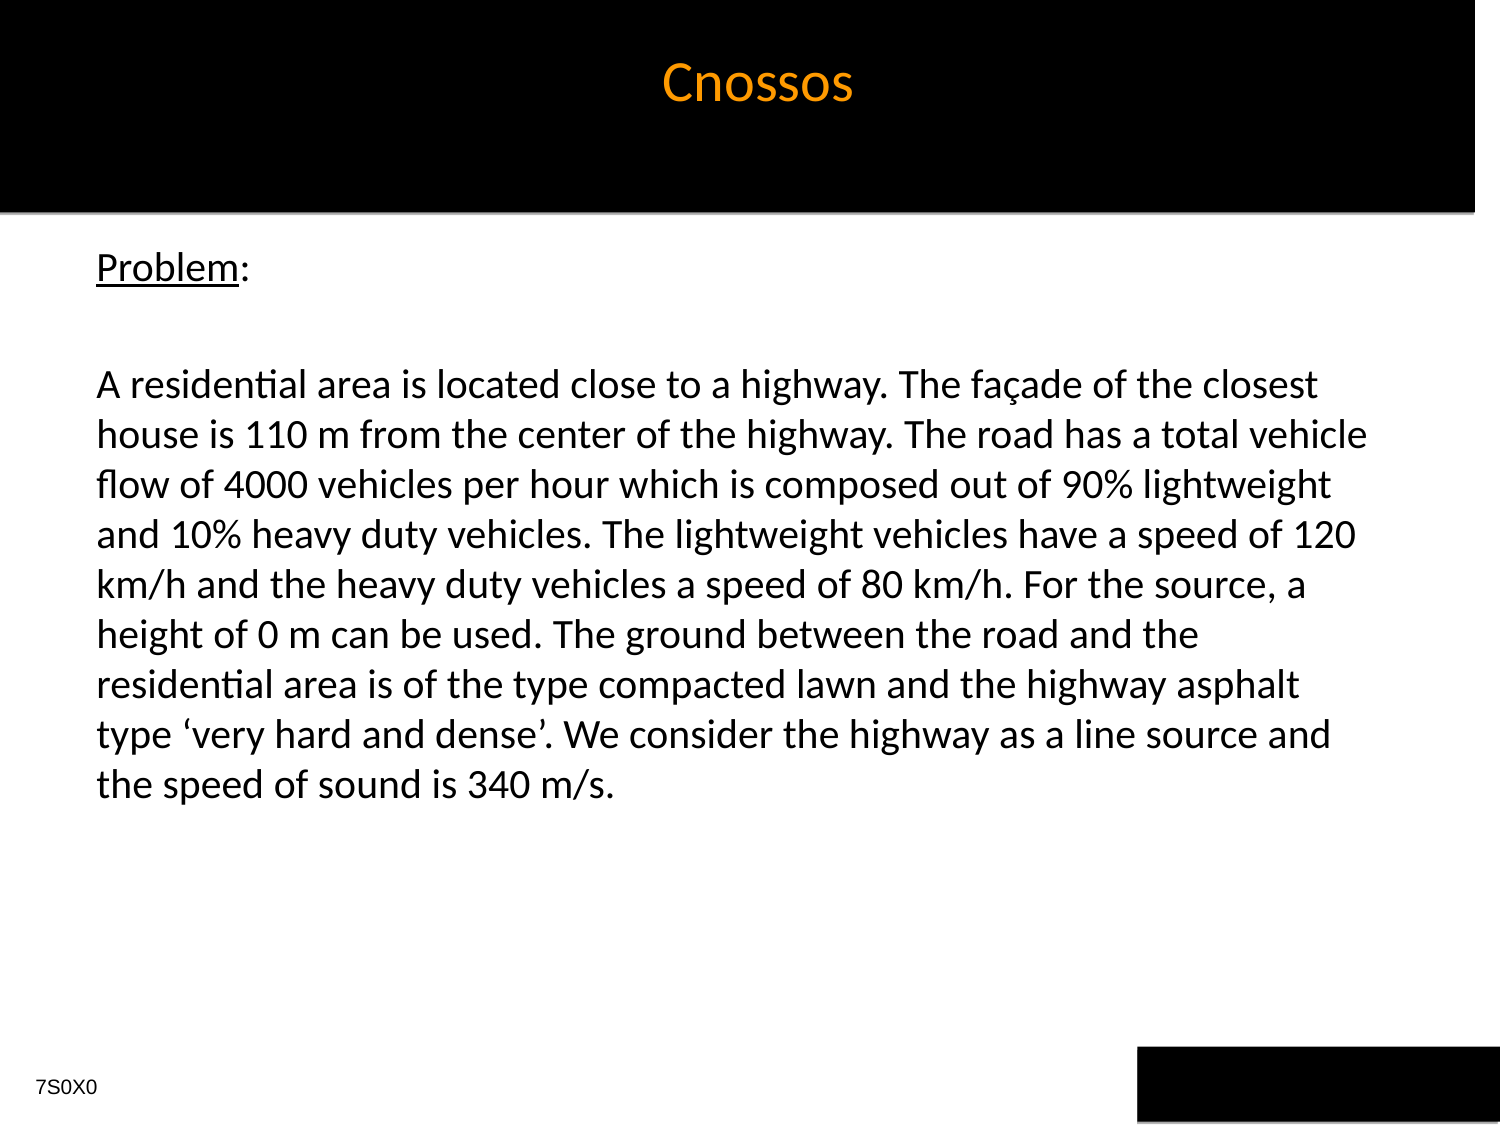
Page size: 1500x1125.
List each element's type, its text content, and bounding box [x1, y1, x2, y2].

text_box 7S0X0 [35, 1070, 626, 1102]
text_box [0, 0, 1475, 213]
list Problem: A residential area is located close to a highway. The façade of the closest house is 110 m from the center of the highway. The road has a total vehicle flow of 4000 vehicles per hour which is composed out of 90% lightweight and 10% heavy duty vehicles. The lightweight vehicles have a speed of 120 km/h and the heavy duty vehicles a speed of 80 km/h. For the source, a height of 0 m can be used. The ground between the road and the residential area is of the type compacted lawn and the highway asphalt type ‘very hard and dense’. We consider the highway as a line source and the speed of sound is 340 m/s. [81, 232, 1394, 882]
text_box [1137, 1046, 1500, 1122]
title Cnossos [100, 35, 1417, 187]
